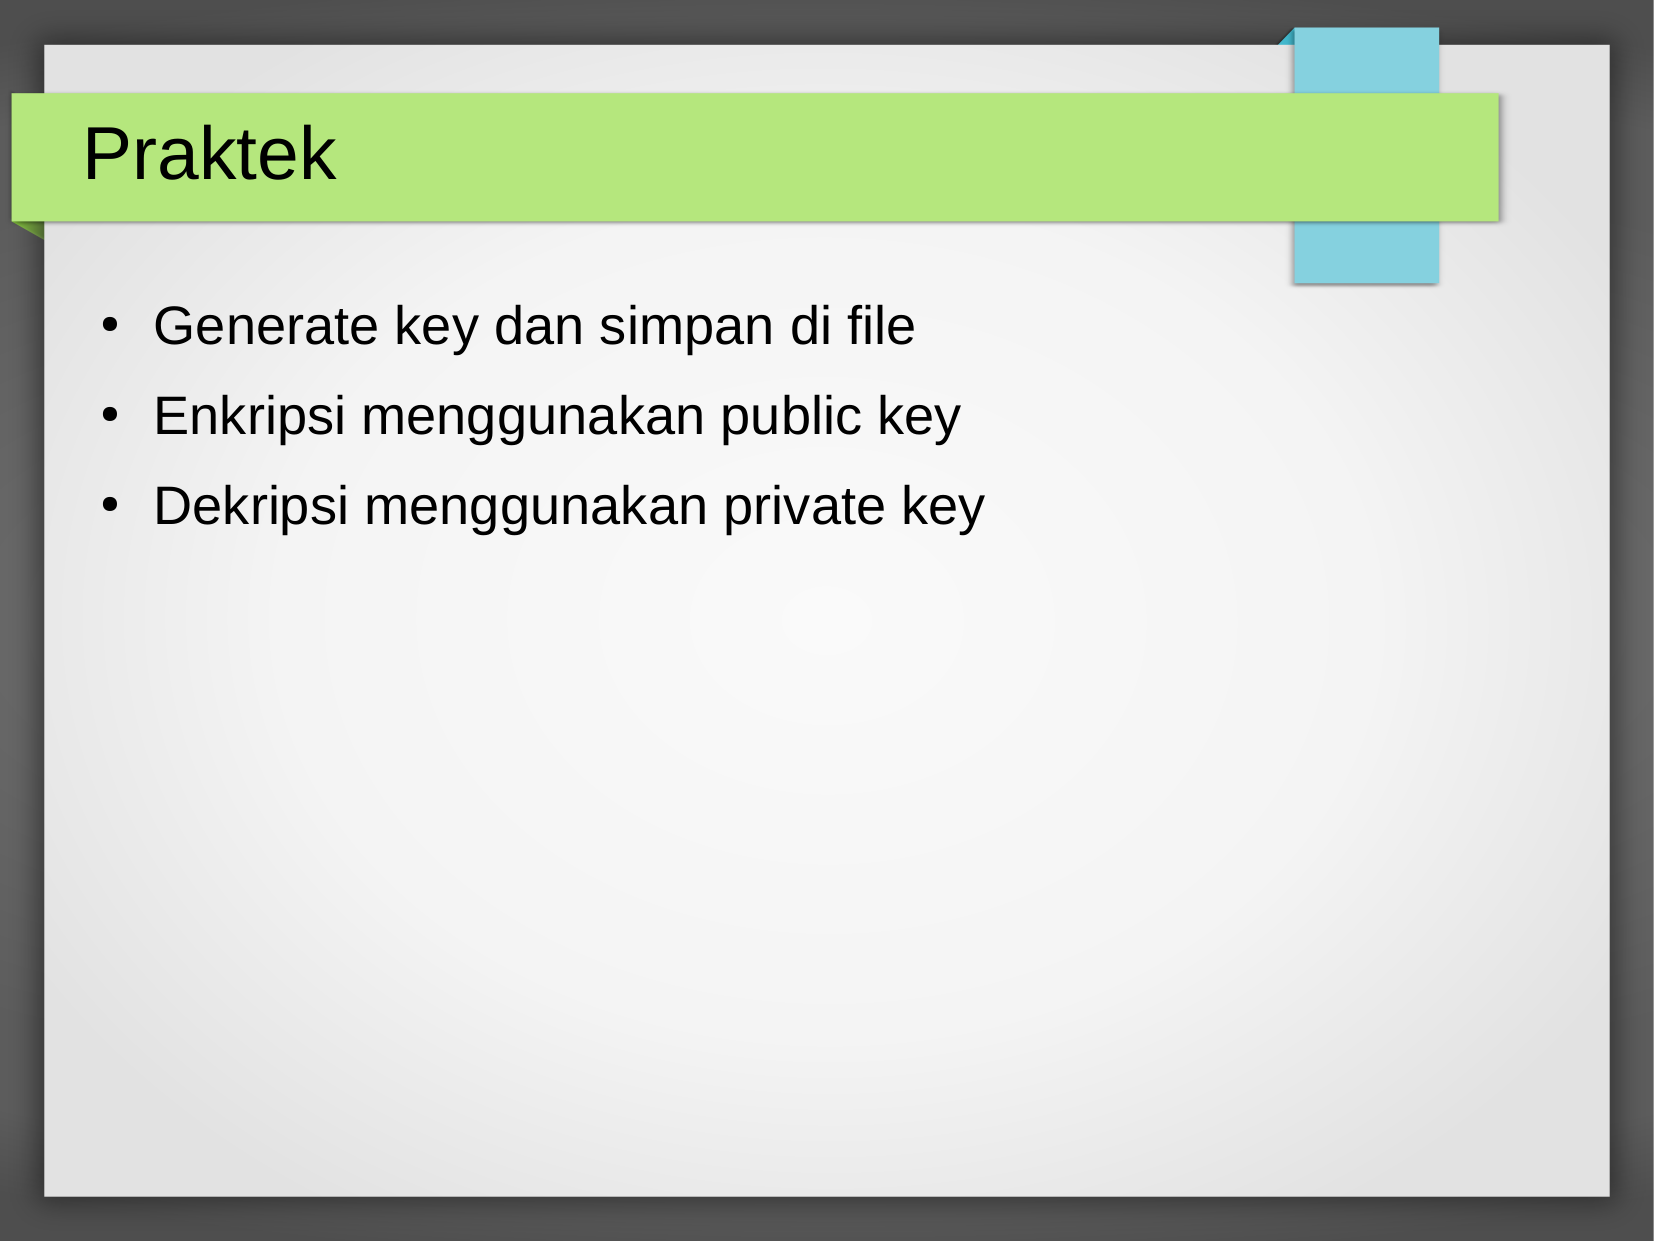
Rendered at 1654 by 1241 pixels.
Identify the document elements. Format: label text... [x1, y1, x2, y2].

list Generate key dan simpan di file Enkripsi menggunakan public key Dekripsi menggunakan private key [82, 295, 1571, 1015]
picture [0, 0, 1654, 1241]
title Praktek [82, 94, 1264, 213]
